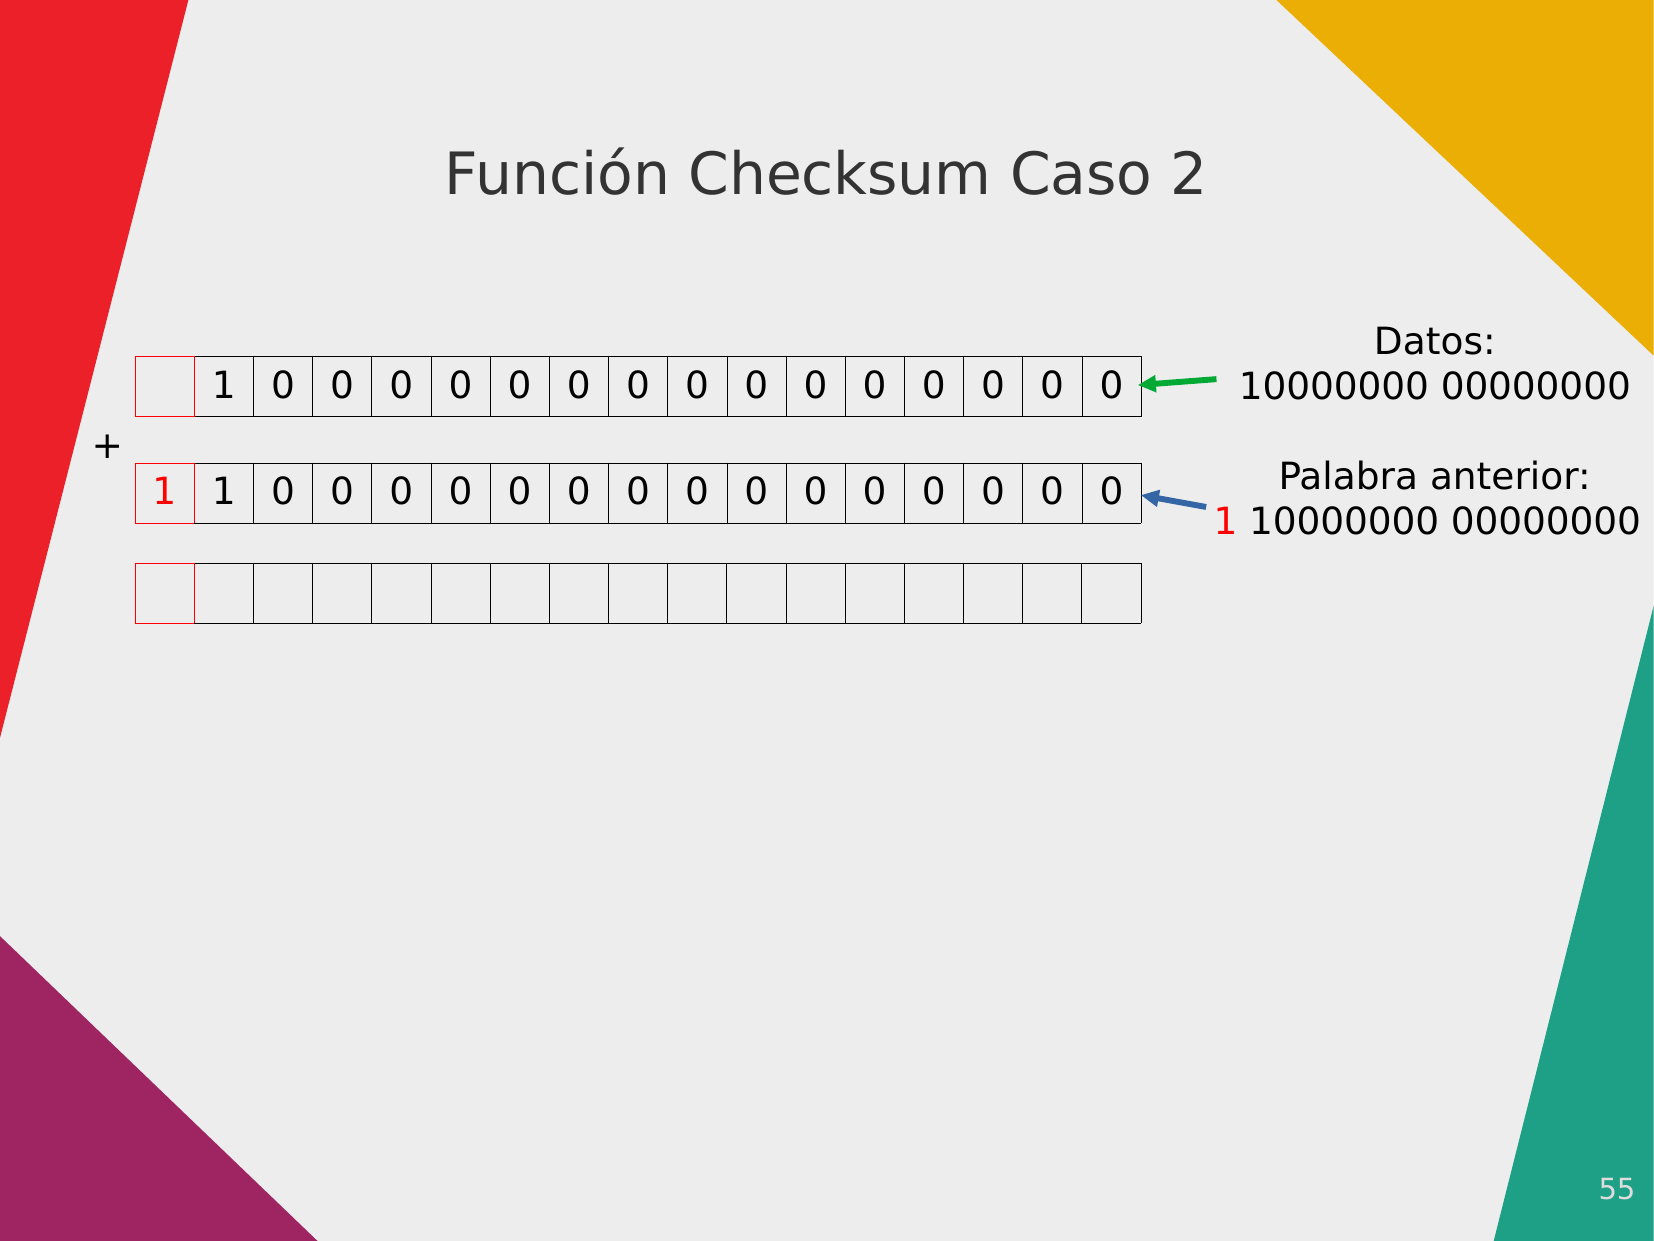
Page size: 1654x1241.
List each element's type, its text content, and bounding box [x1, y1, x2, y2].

table_header 0 [728, 357, 786, 416]
table_header [432, 564, 490, 623]
table_header [550, 564, 608, 623]
table_header [609, 564, 667, 623]
table_header [846, 564, 904, 623]
text_box Función Checksum Caso 2 [114, 136, 1539, 207]
table_header 0 [846, 464, 904, 523]
text_box + [76, 413, 138, 474]
table_header 0 [313, 464, 371, 523]
table_header 0 [372, 357, 431, 416]
table_header [195, 564, 253, 623]
table_header 0 [491, 464, 549, 523]
table_header [254, 564, 312, 623]
text_box Datos: 10000000 00000000 Palabra anterior: 1 10000000 00000000 [1198, 309, 1654, 820]
table_header [1082, 564, 1141, 623]
table_header 0 [491, 357, 549, 416]
table_header [136, 357, 194, 416]
table_header 0 [1083, 464, 1141, 523]
table_header 0 [964, 464, 1022, 523]
table_header [1023, 564, 1081, 623]
table_header 0 [550, 464, 608, 523]
table_header 0 [313, 357, 371, 416]
table_header 0 [1083, 357, 1141, 416]
table_header [964, 564, 1022, 623]
table_header 0 [609, 464, 667, 523]
table_header 0 [1023, 464, 1082, 523]
table_header [136, 564, 194, 623]
table_header 0 [668, 464, 727, 523]
table_header [372, 564, 431, 623]
table_header [787, 564, 845, 623]
table_header 1 [195, 357, 253, 416]
table_header 0 [668, 357, 727, 416]
table_header [668, 564, 726, 623]
table_header 0 [1023, 357, 1082, 416]
table_header [727, 564, 786, 623]
table_header 0 [609, 357, 667, 416]
table_header 1 [136, 464, 194, 523]
table_header 0 [905, 464, 963, 523]
table_header 0 [432, 357, 490, 416]
table_header 0 [728, 464, 786, 523]
table_header [491, 564, 549, 623]
table_header 0 [964, 357, 1022, 416]
table_header 0 [254, 464, 312, 523]
table_header 0 [787, 464, 845, 523]
table_header 0 [372, 464, 431, 523]
table_header [905, 564, 963, 623]
table_header [313, 564, 371, 623]
table_header 0 [787, 357, 845, 416]
table_header 0 [846, 357, 904, 416]
table_header 0 [432, 464, 490, 523]
table_header 1 [195, 464, 253, 523]
table_header 0 [550, 357, 608, 416]
table_header 0 [905, 357, 963, 416]
table_header 0 [254, 357, 312, 416]
